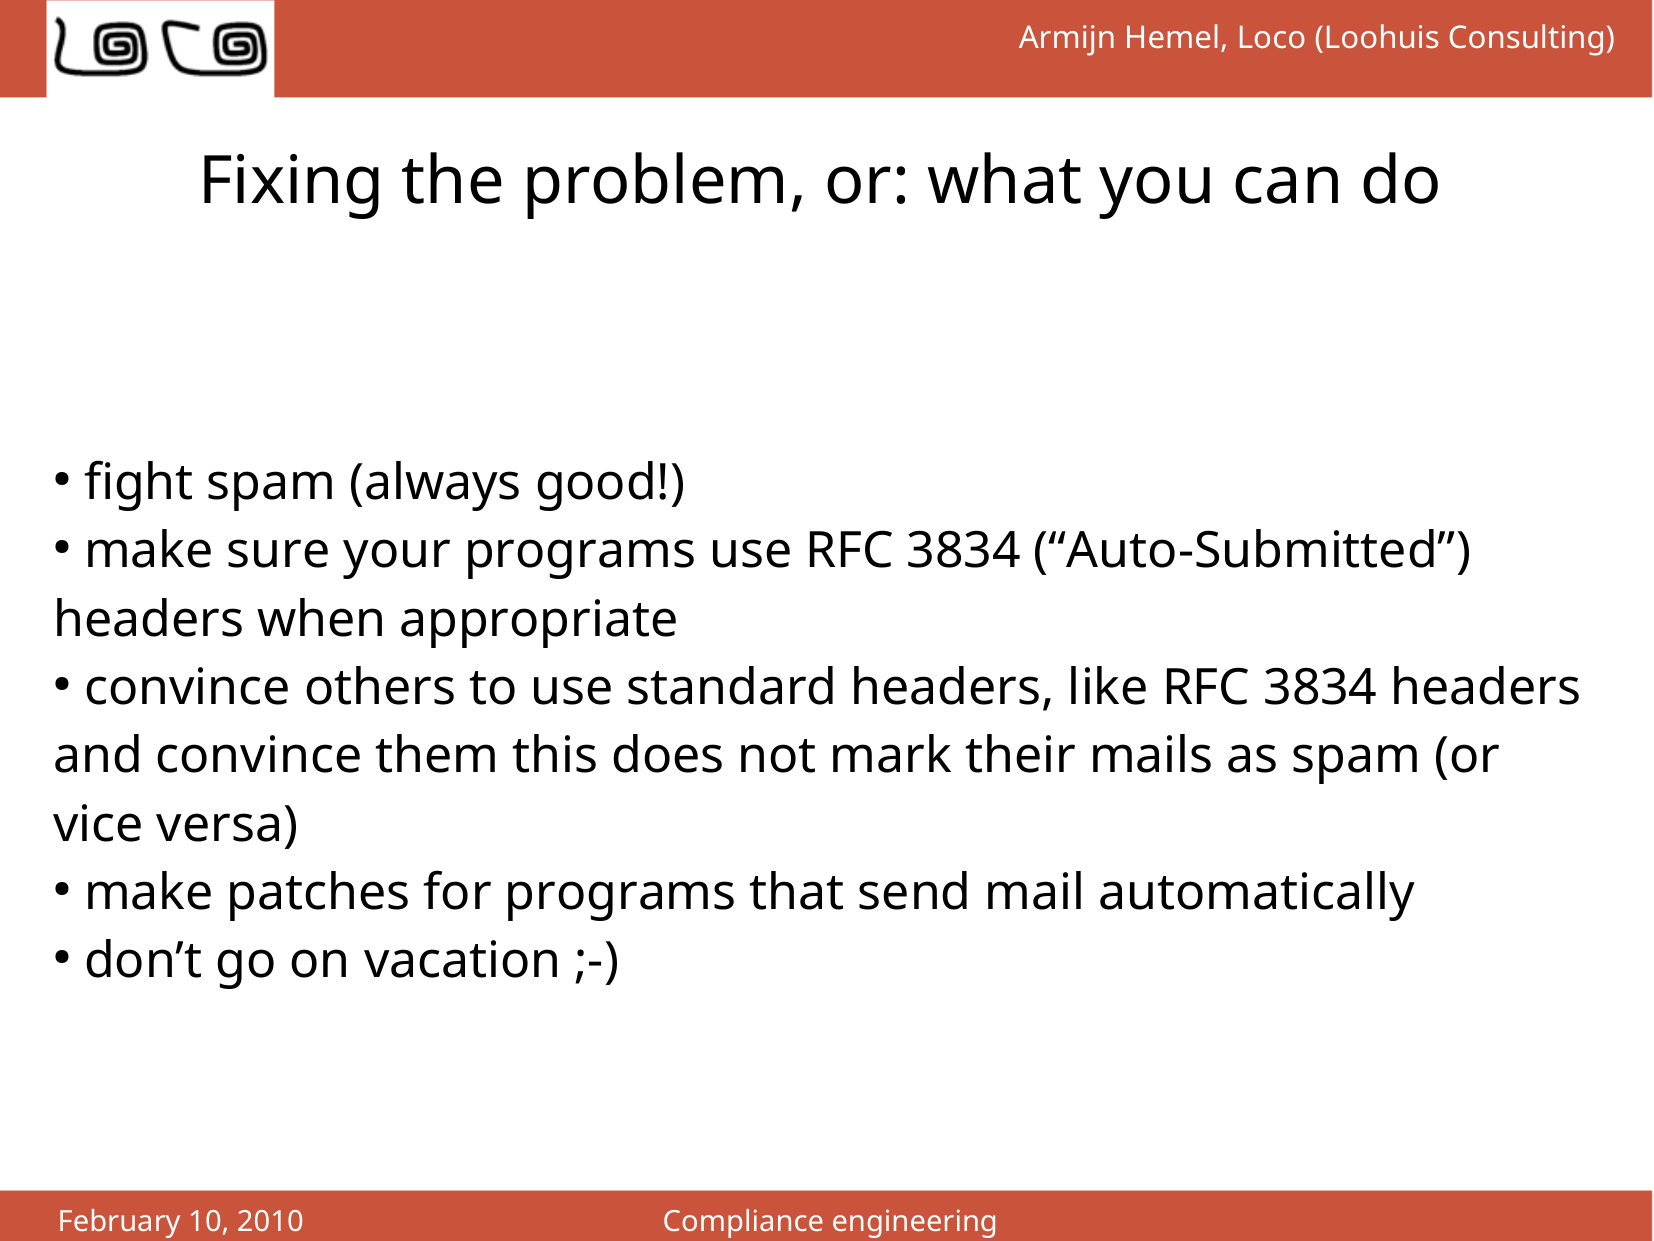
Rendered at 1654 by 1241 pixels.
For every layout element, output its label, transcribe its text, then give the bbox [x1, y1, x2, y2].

picture [0, 0, 1654, 1241]
title Fixing the problem, or: what you can do [47, 125, 1595, 229]
subtitle fight spam (always good!) make sure your programs use RFC 3834 (“Auto-Submitted”) headers when appropriate convince others to use standard headers, like RFC 3834 headers and convince them this does not mark their mails as spam (or vice versa) make patches for programs that send mail automatically don’t go on vacation ;-) [53, 265, 1595, 1173]
